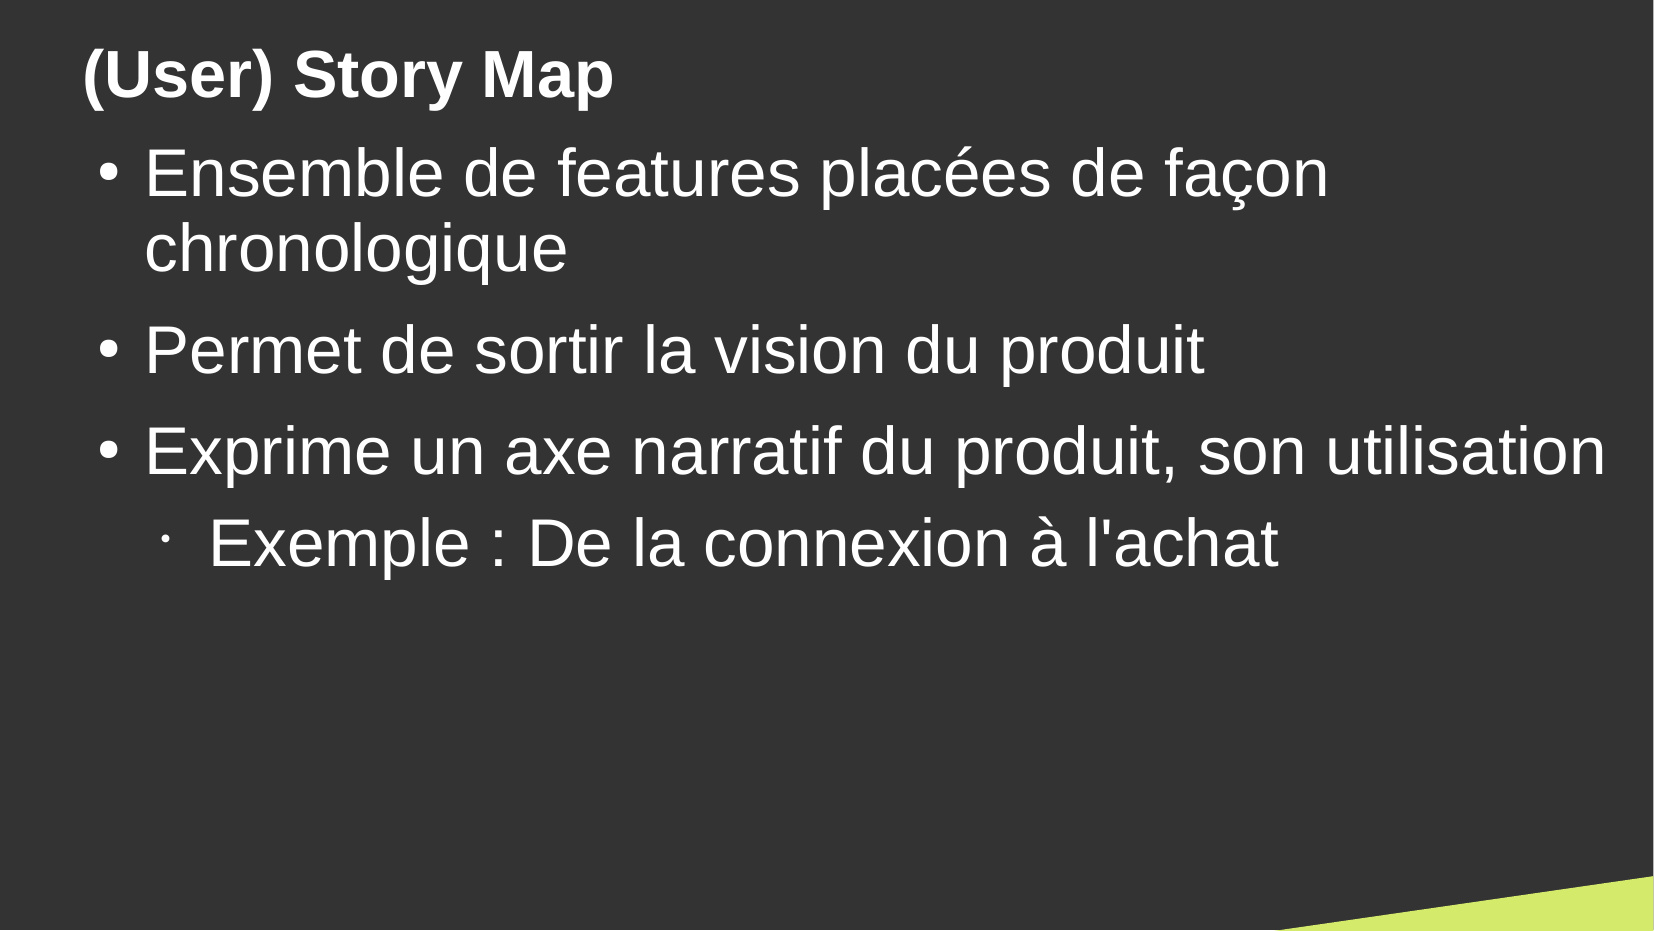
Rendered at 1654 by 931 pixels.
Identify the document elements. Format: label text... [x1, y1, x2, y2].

list Ensemble de features placées de façon chronologique Permet de sortir la vision du produit Exprime un axe narratif du produit, son utilisation Exemple : De la connexion à l'achat [80, 135, 1620, 638]
text_box [1273, 876, 1654, 931]
title (User) Story Map [82, 37, 1571, 122]
